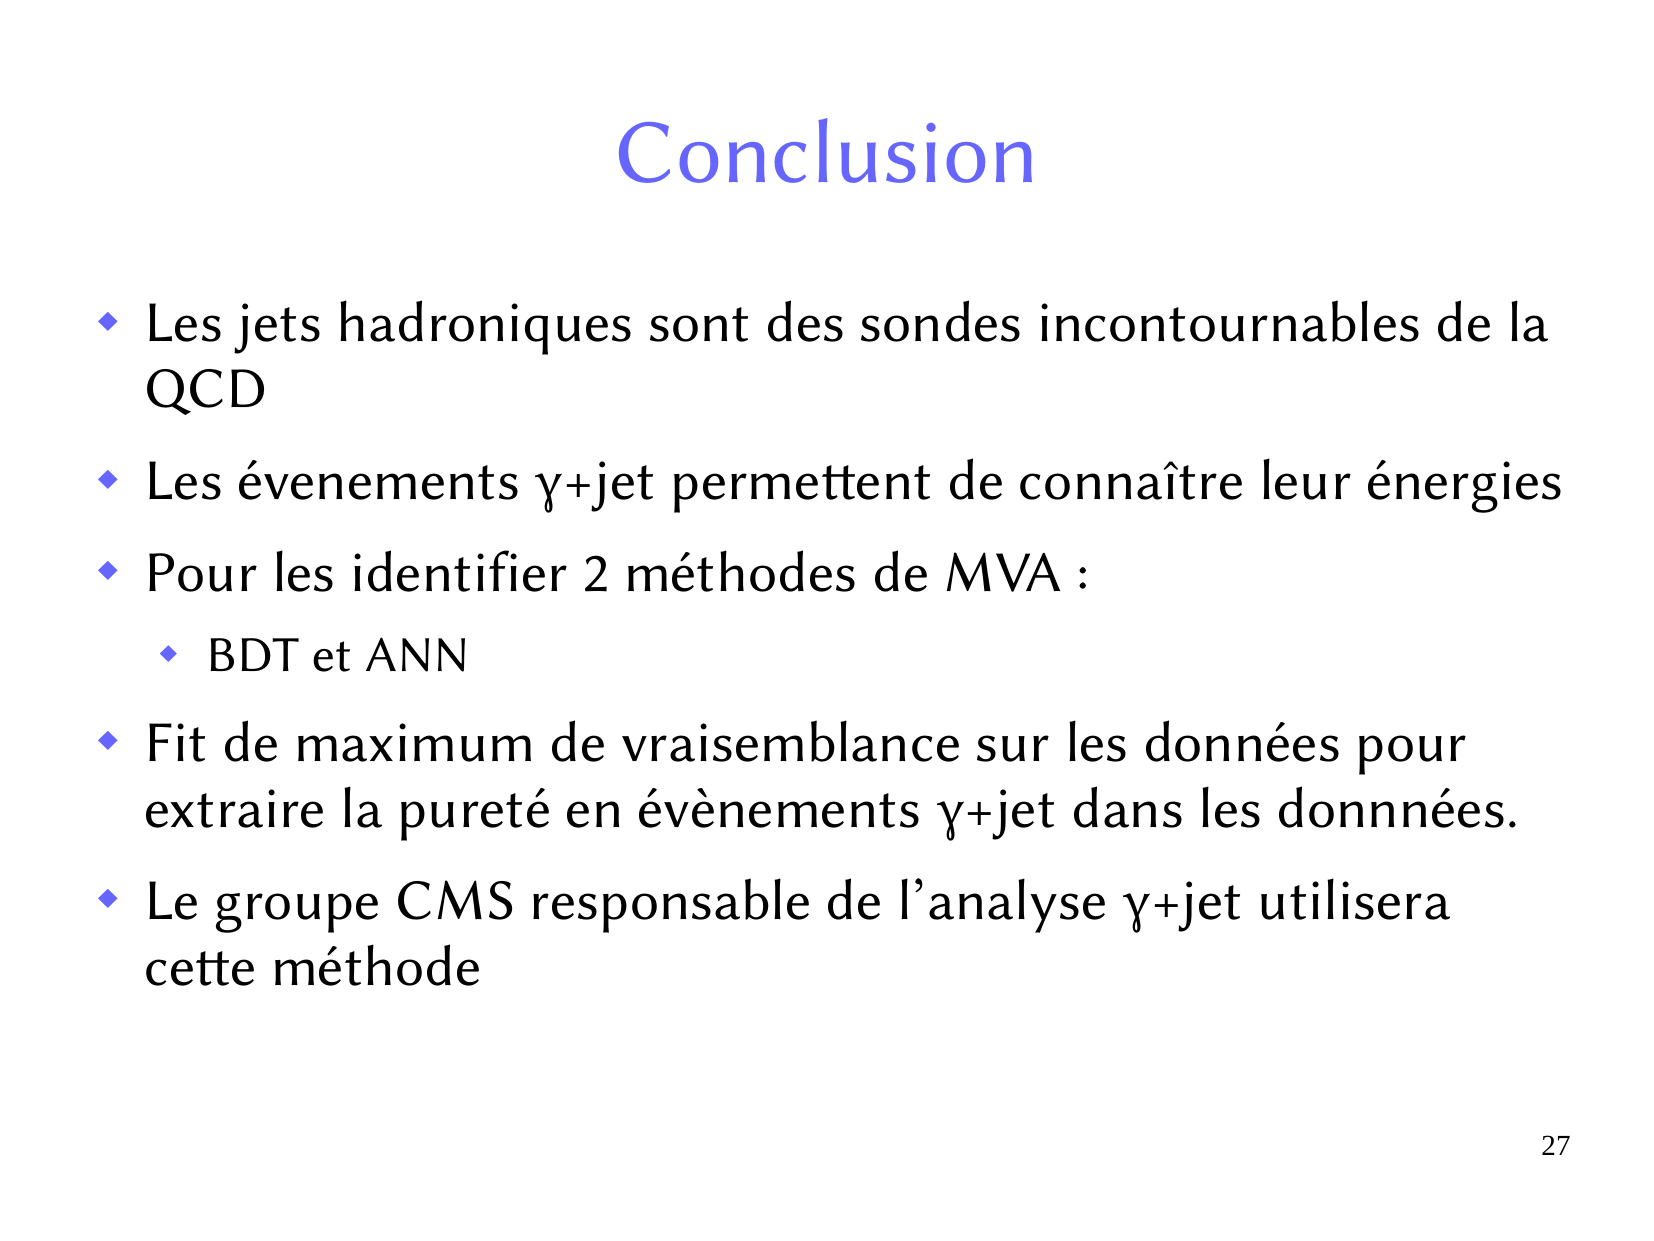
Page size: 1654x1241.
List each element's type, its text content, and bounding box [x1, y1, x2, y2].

title Conclusion [82, 49, 1571, 257]
list Les jets hadroniques sont des sondes incontournables de la QCD Les évenements γ+jet permettent de connaître leur énergies Pour les identifier 2 méthodes de MVA : BDT et ANN Fit de maximum de vraisemblance sur les données pour extraire la pureté en évènements γ+jet dans les donnnées. Le groupe CMS responsable de l’analyse γ+jet utilisera cette méthode [82, 290, 1571, 1010]
